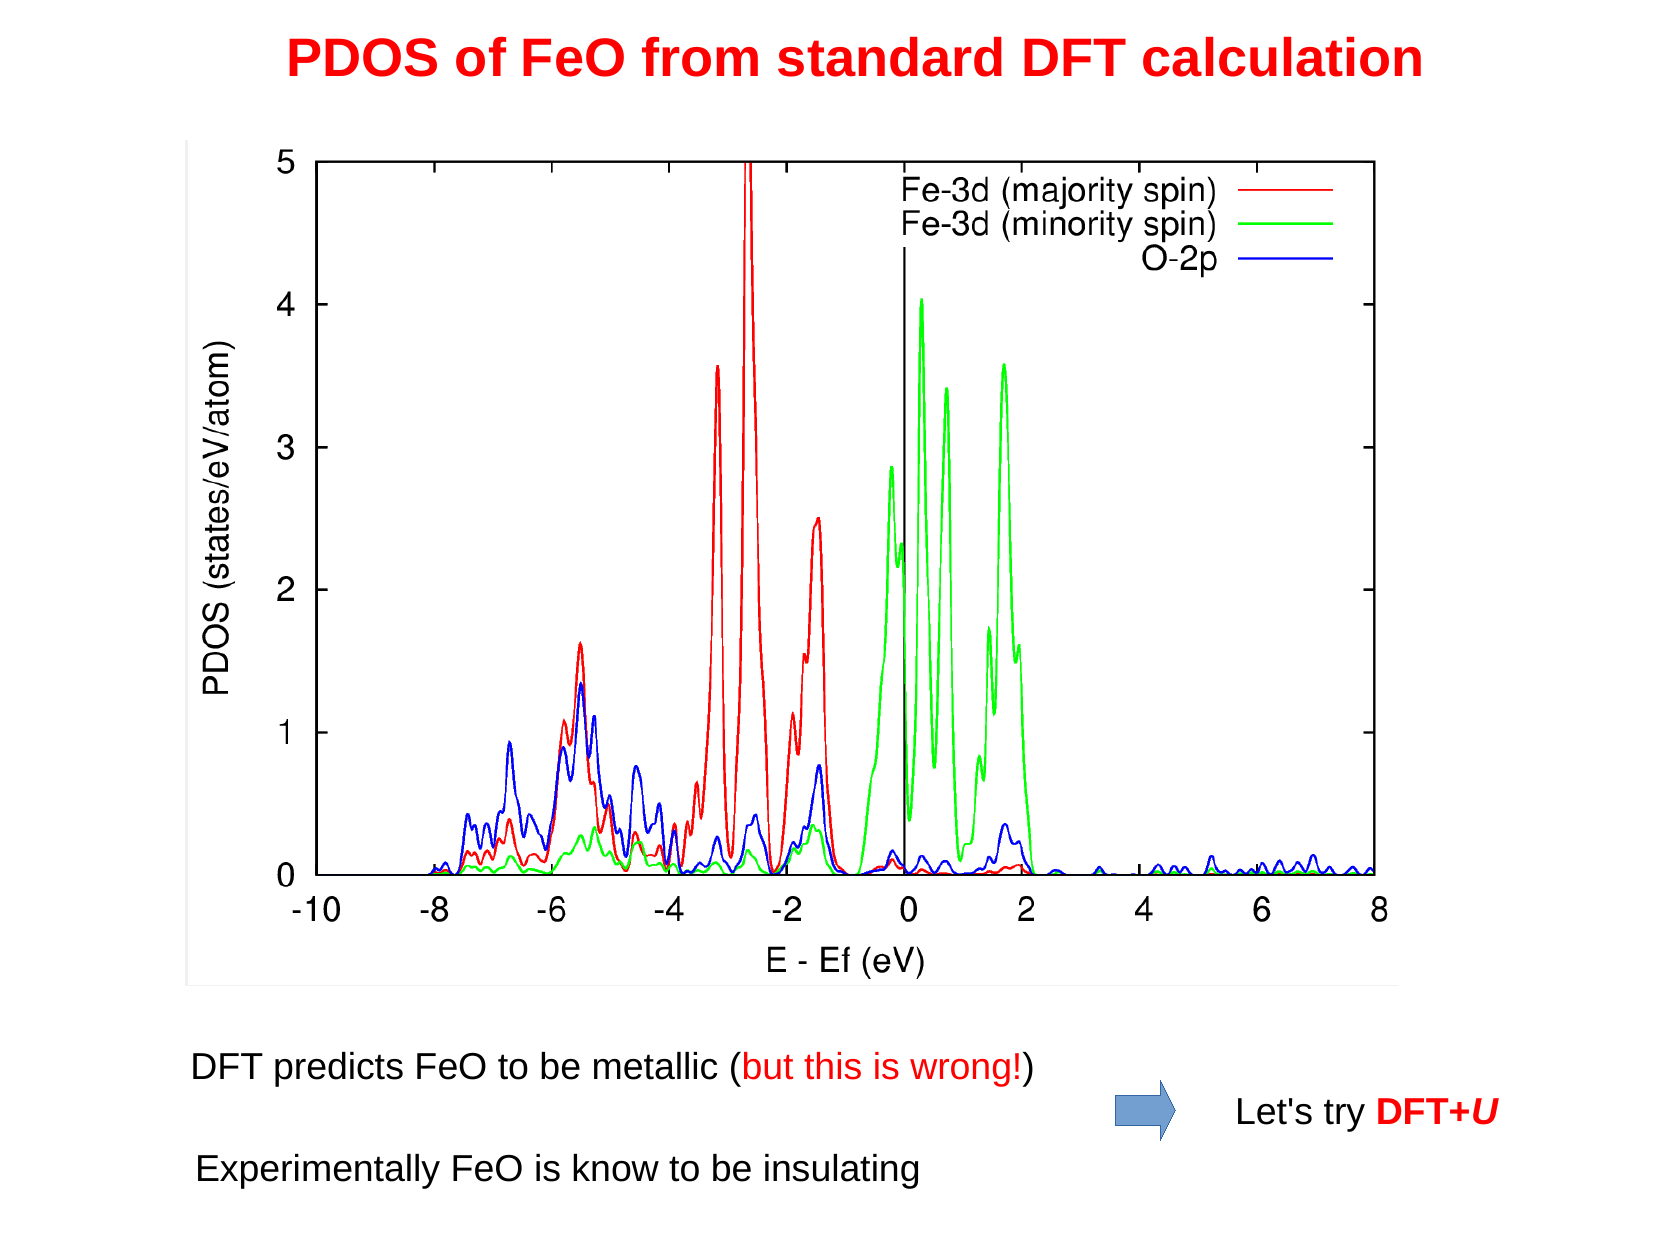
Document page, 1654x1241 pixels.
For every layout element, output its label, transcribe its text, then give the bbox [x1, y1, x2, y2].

text_box DFT predicts FeO to be metallic (but this is wrong!) [175, 1038, 1051, 1096]
text_box Let's try DFT+U [1220, 1083, 1513, 1141]
title PDOS of FeO from standard DFT calculation [146, 26, 1567, 88]
text_box [1115, 1080, 1176, 1141]
text_box Experimentally FeO is know to be insulating [180, 1140, 936, 1197]
picture [185, 140, 1398, 986]
